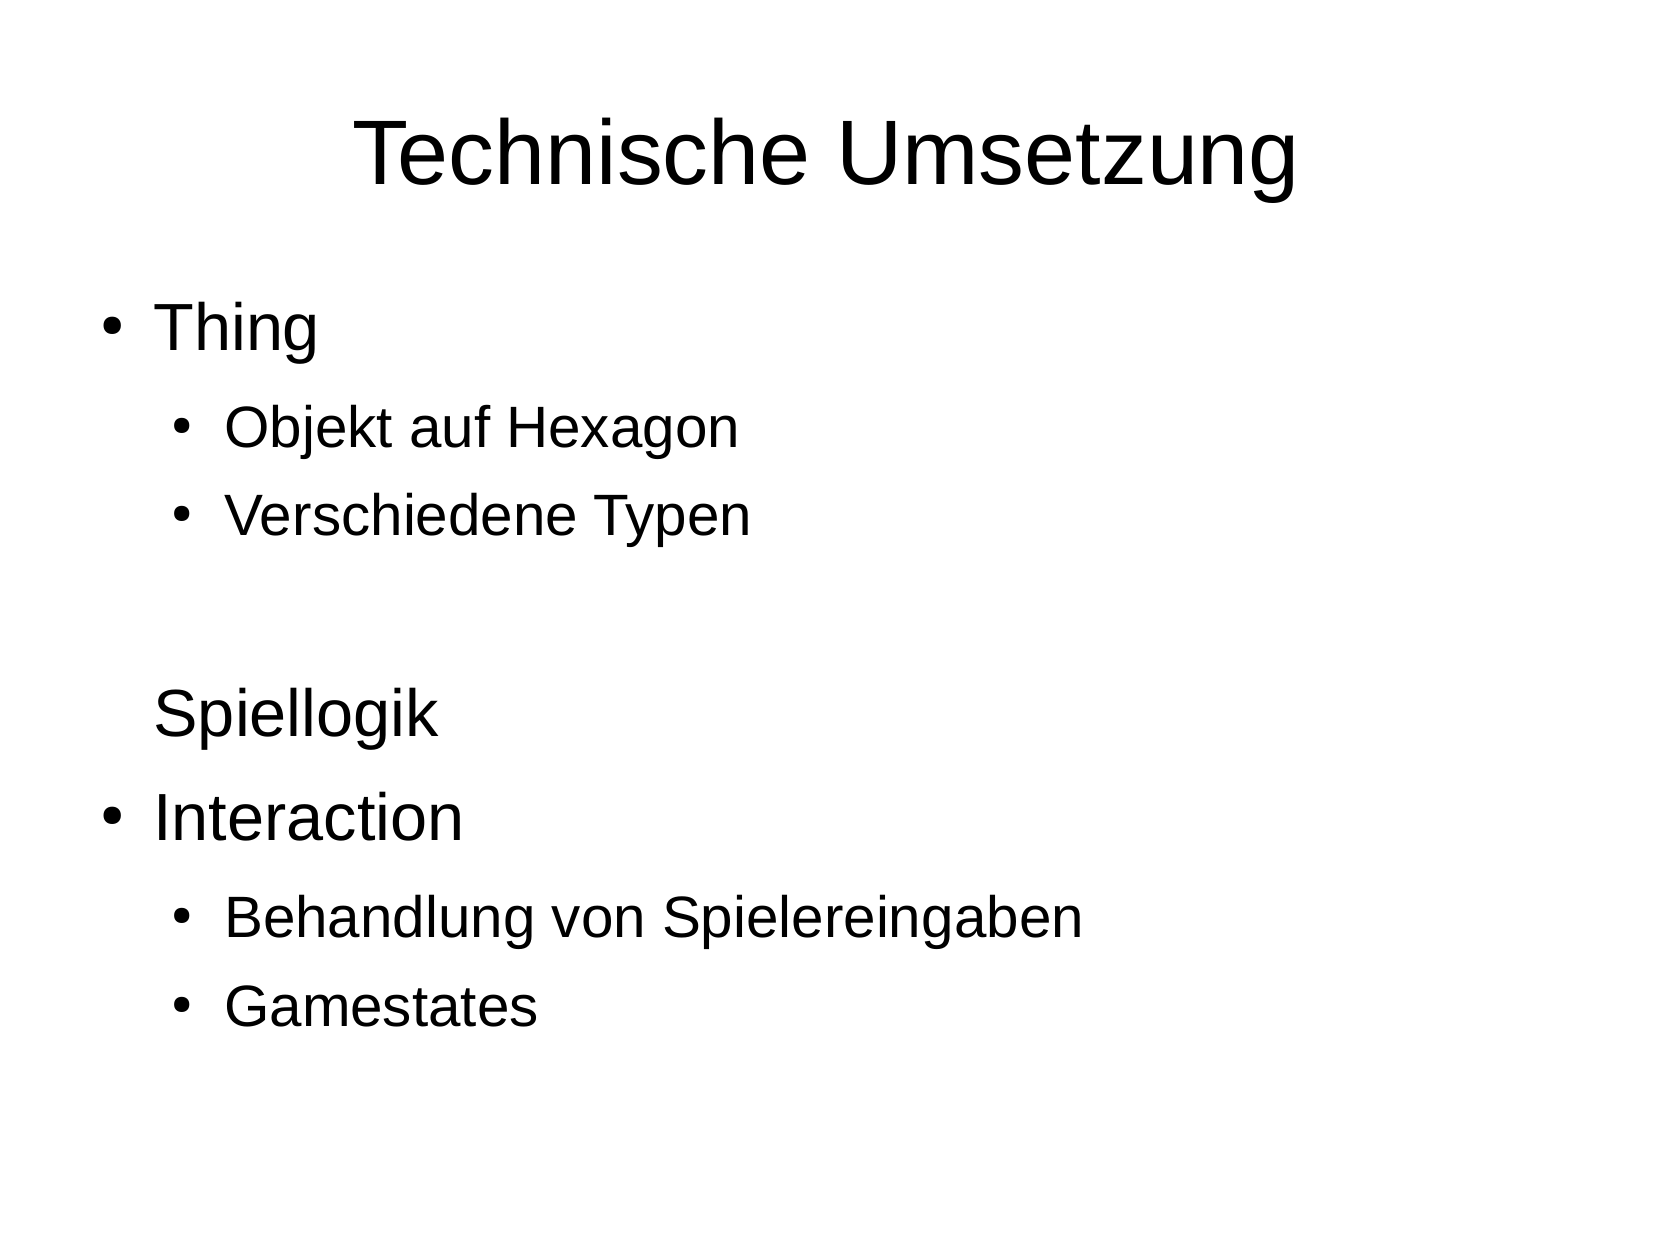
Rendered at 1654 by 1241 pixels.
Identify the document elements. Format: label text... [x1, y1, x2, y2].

title Technische Umsetzung [82, 49, 1571, 257]
list Thing Objekt auf Hexagon Verschiedene Typen Spiellogik Interaction Behandlung von Spielereingaben Gamestates [82, 290, 1571, 1109]
